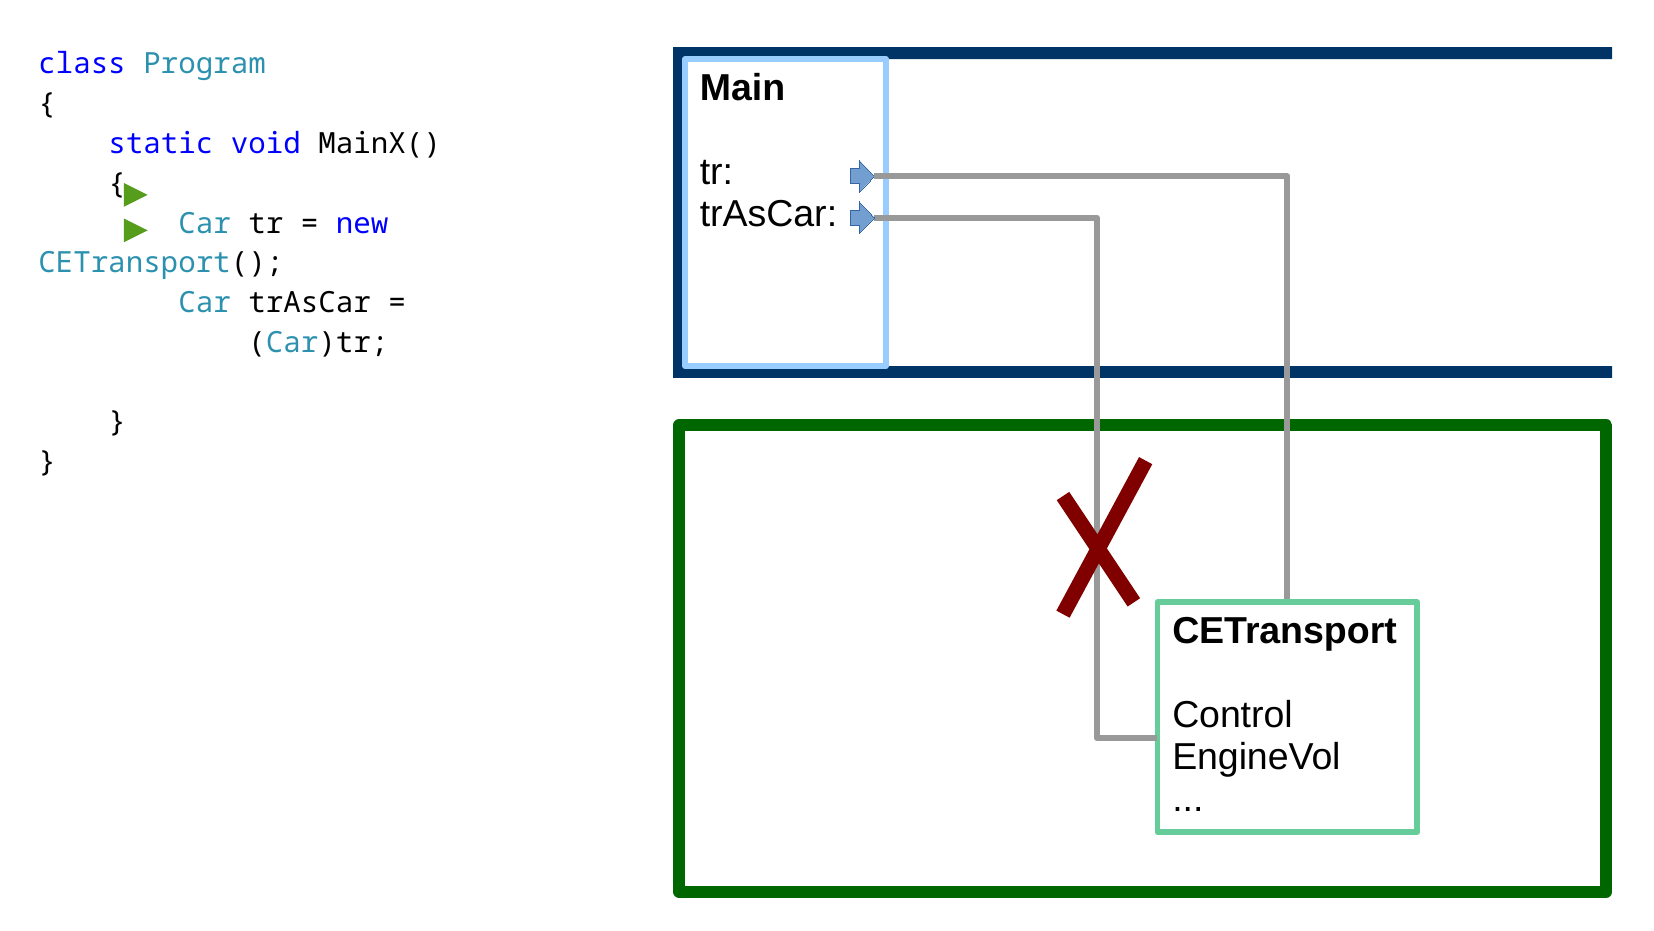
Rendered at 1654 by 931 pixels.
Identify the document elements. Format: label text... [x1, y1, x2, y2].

text_box CETransport Control EngineVol ... [1157, 602, 1418, 875]
text_box class Program { static void MainX() { Car tr = new CETransport(); Car trAsCar = (Car)tr; } } [23, 35, 638, 428]
text_box [673, 47, 1613, 378]
text_box [1290, 366, 1613, 378]
text_box [123, 218, 148, 243]
text_box Main tr: trAsCar: [685, 59, 886, 284]
text_box [123, 183, 148, 207]
text_box [850, 201, 875, 234]
text_box [850, 160, 874, 193]
text_box [1100, 366, 1284, 378]
